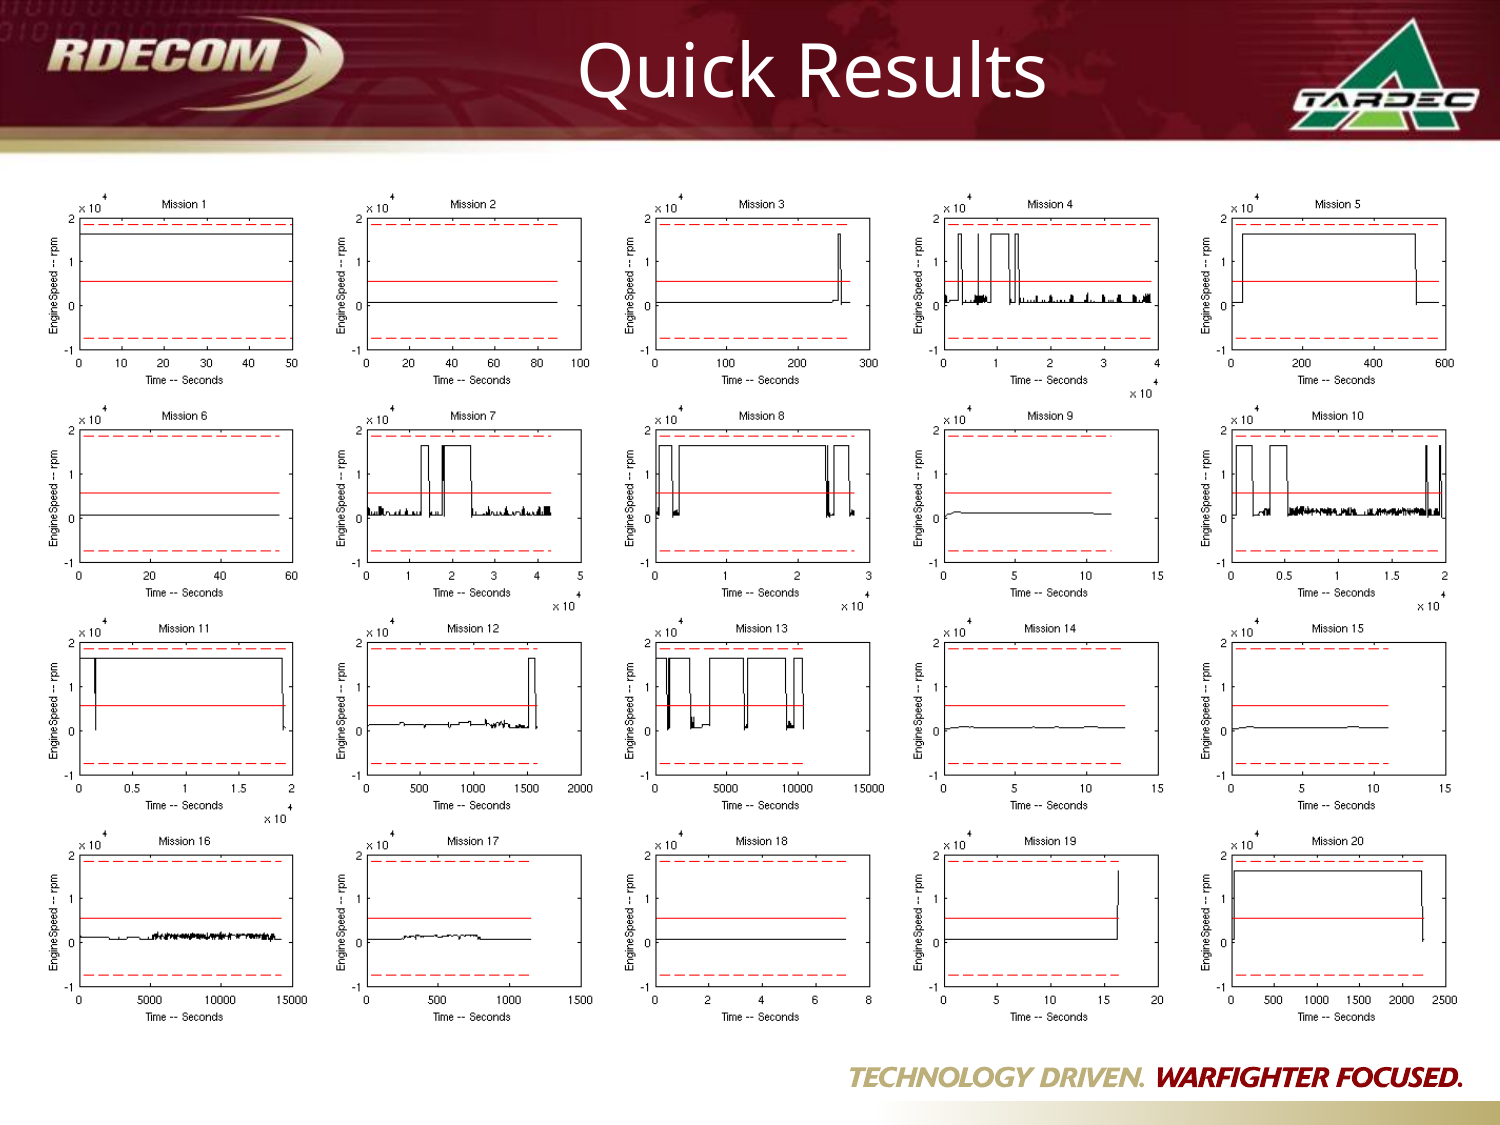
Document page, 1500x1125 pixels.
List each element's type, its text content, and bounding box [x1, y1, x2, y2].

title Quick Results [350, 7, 1275, 131]
picture [0, 0, 1500, 1062]
